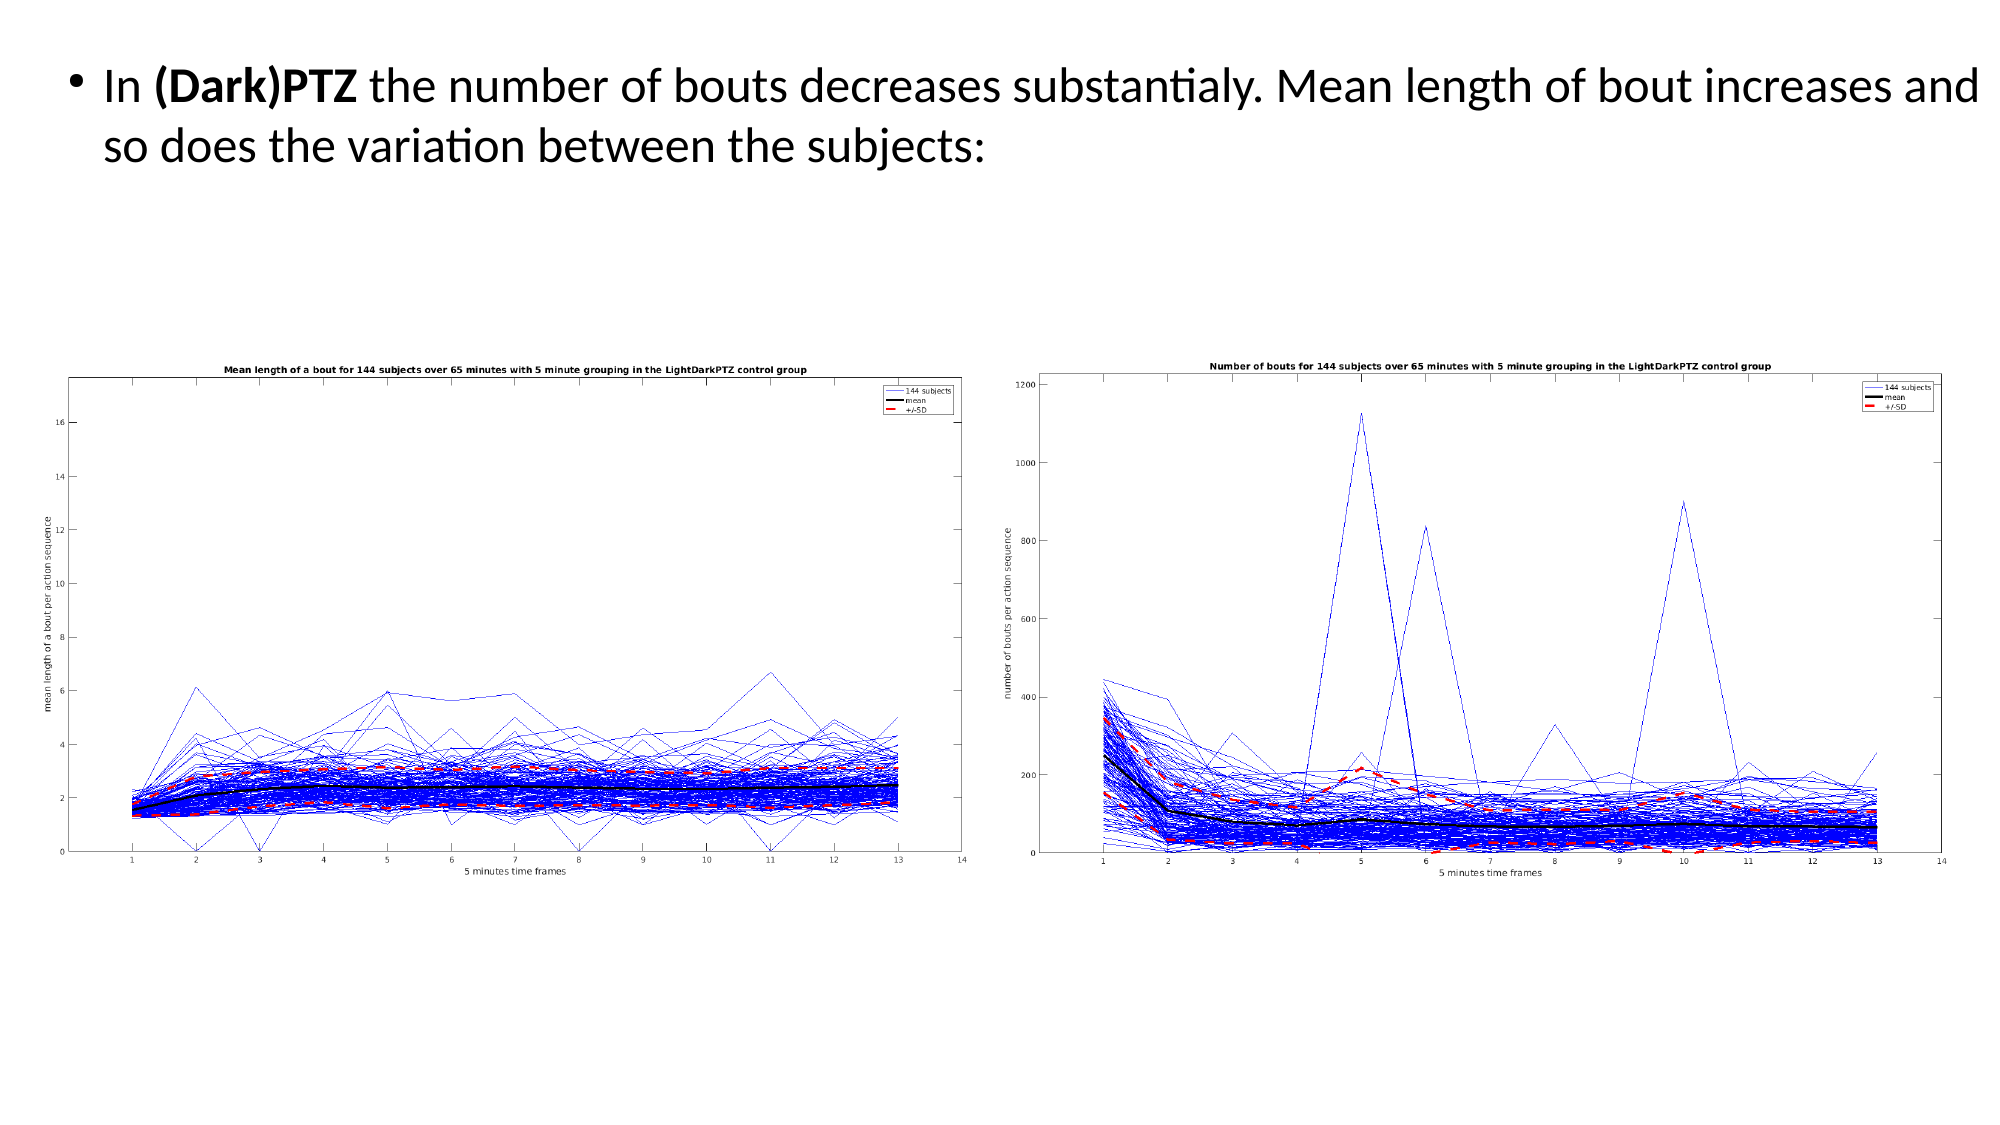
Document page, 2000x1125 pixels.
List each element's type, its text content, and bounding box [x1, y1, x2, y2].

picture [15, 329, 1986, 916]
text_box In (Dark)PTZ the number of bouts decreases substantialy. Mean length of bout increases and so does the variation between the subjects: [0, 0, 2000, 946]
